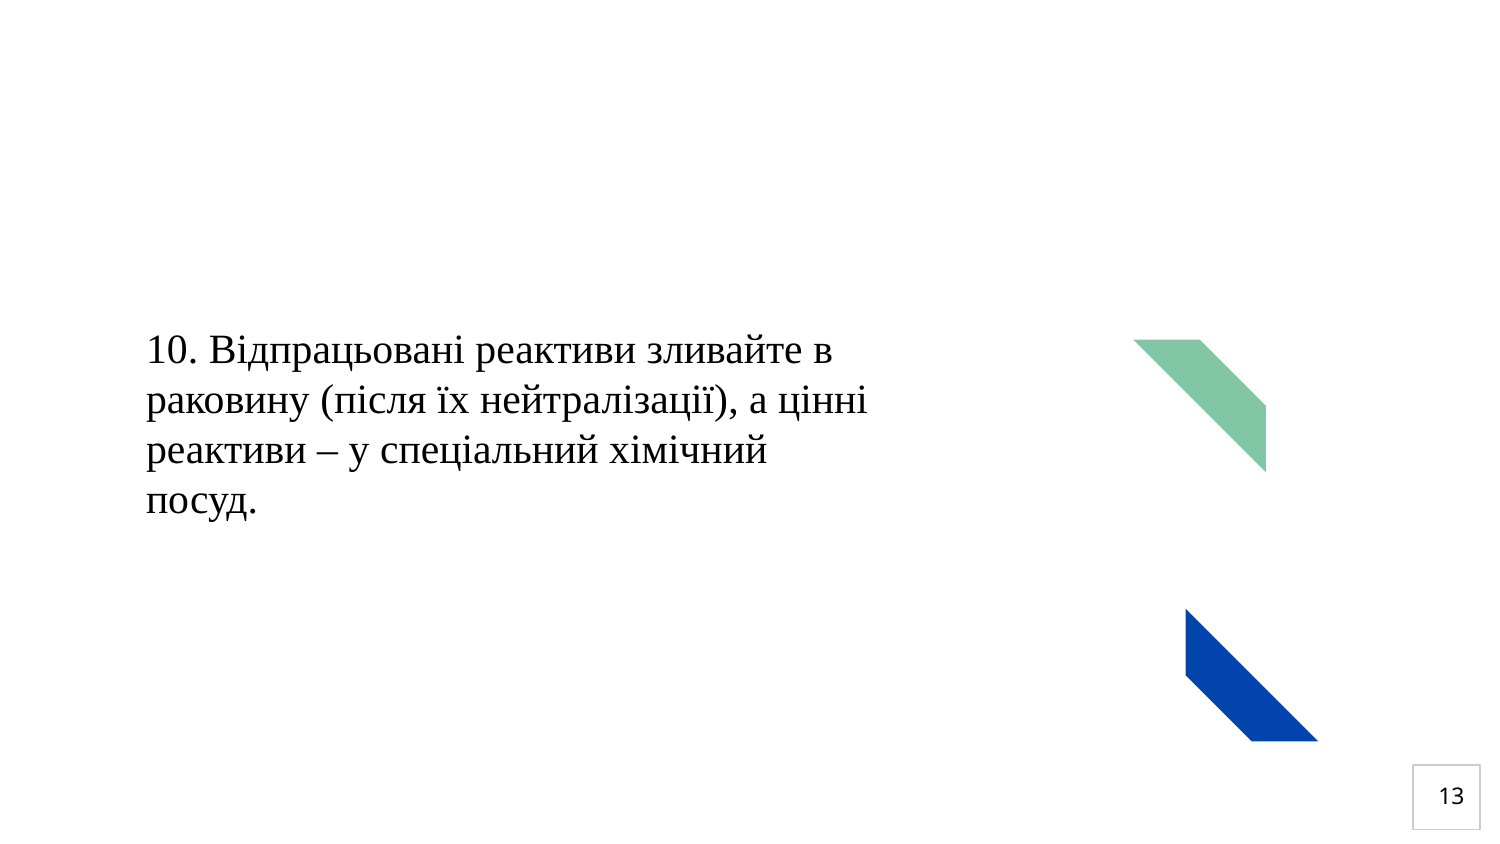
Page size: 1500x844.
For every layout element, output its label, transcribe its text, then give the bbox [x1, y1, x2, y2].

title 10. Відпрацьовані реактиви зливайте в раковину (після їх нейтралізації), а цінні реактиви – у спеціальний хімічний посуд. [131, 133, 884, 711]
slide_number <number> [1413, 764, 1480, 830]
